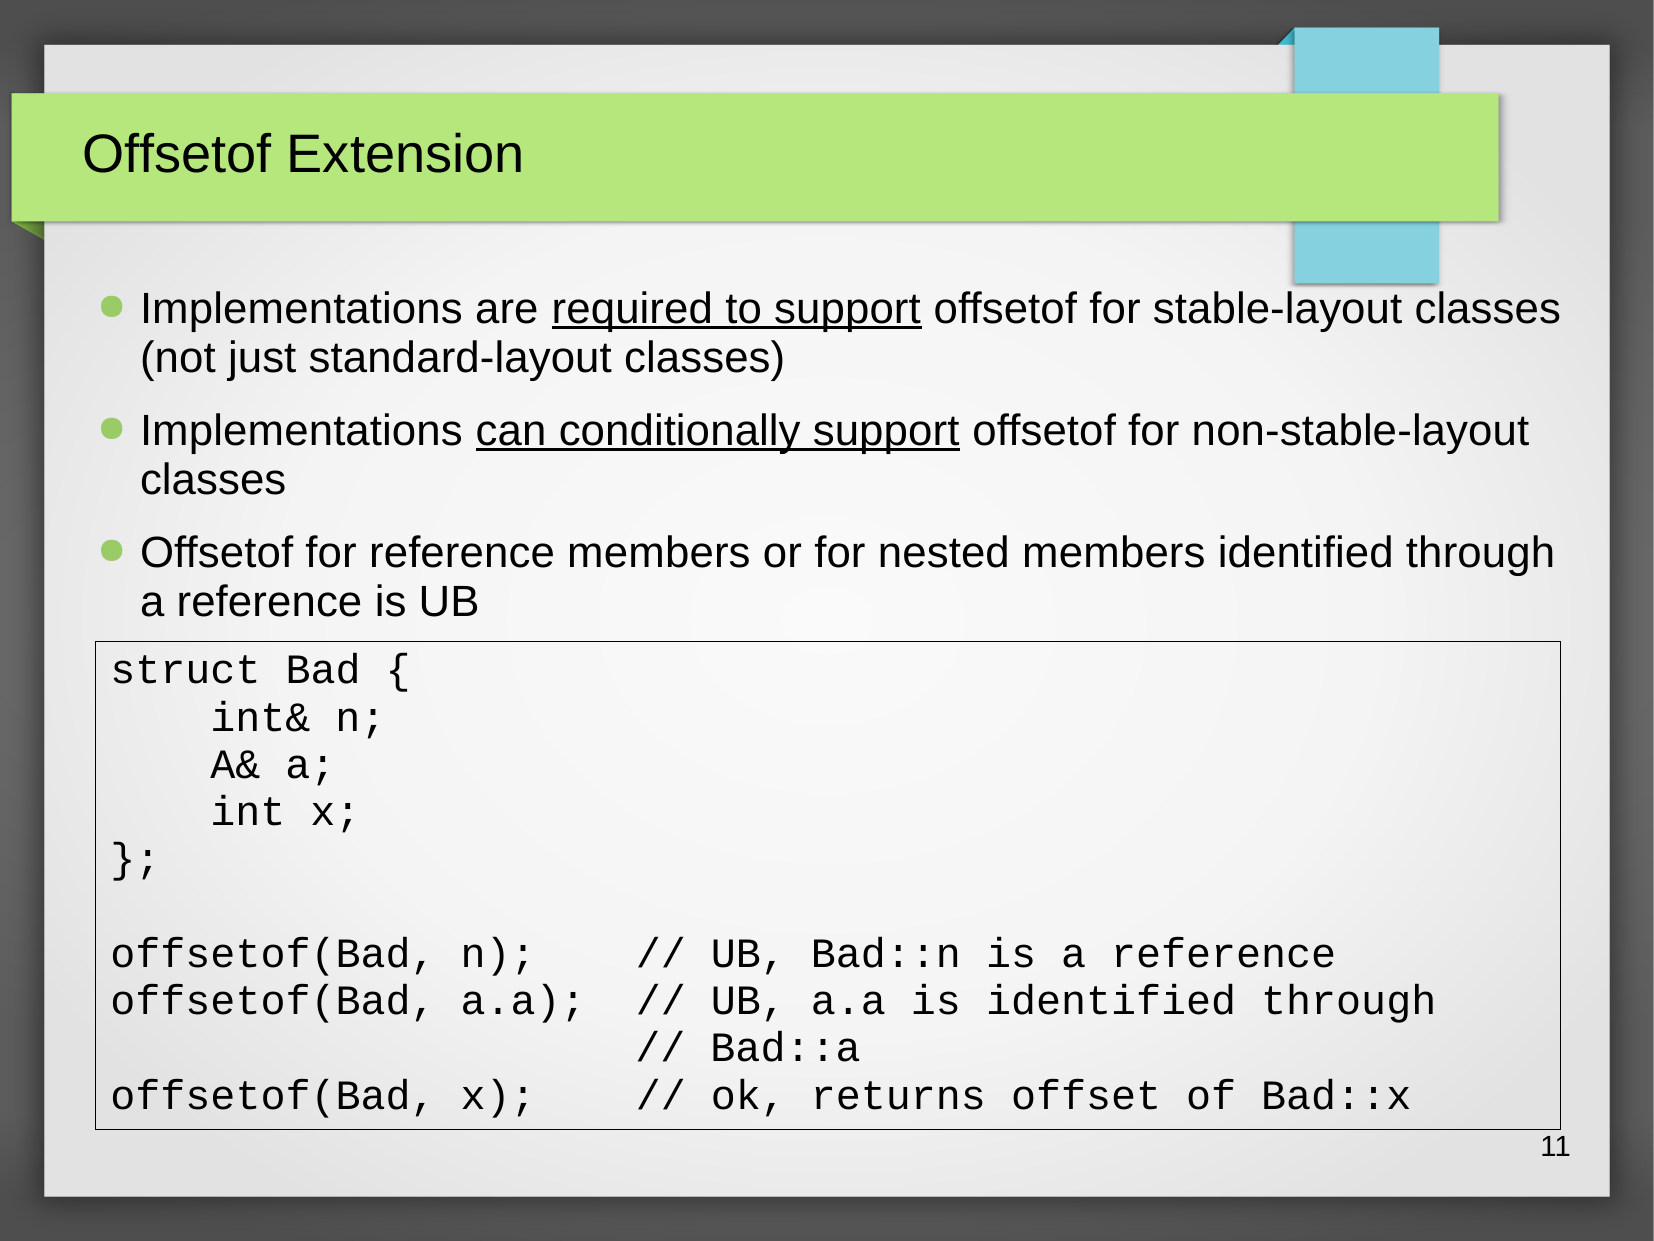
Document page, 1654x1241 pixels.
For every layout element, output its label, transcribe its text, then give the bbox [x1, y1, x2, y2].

text_box struct Bad { int& n; A& a; int x; }; offsetof(Bad, n); // UB, Bad::n is a reference offsetof(Bad, a.a); // UB, a.a is identified through // Bad::a offsetof(Bad, x); // ok, returns offset of Bad::x [95, 641, 1561, 1130]
picture [0, 0, 1654, 1241]
list Implementations are required to support offsetof for stable-layout classes (not just standard-layout classes) Implementations can conditionally support offsetof for non-stable-layout classes Offsetof for reference members or for nested members identified through a reference is UB [82, 283, 1571, 627]
title Offsetof Extension [82, 94, 1264, 213]
